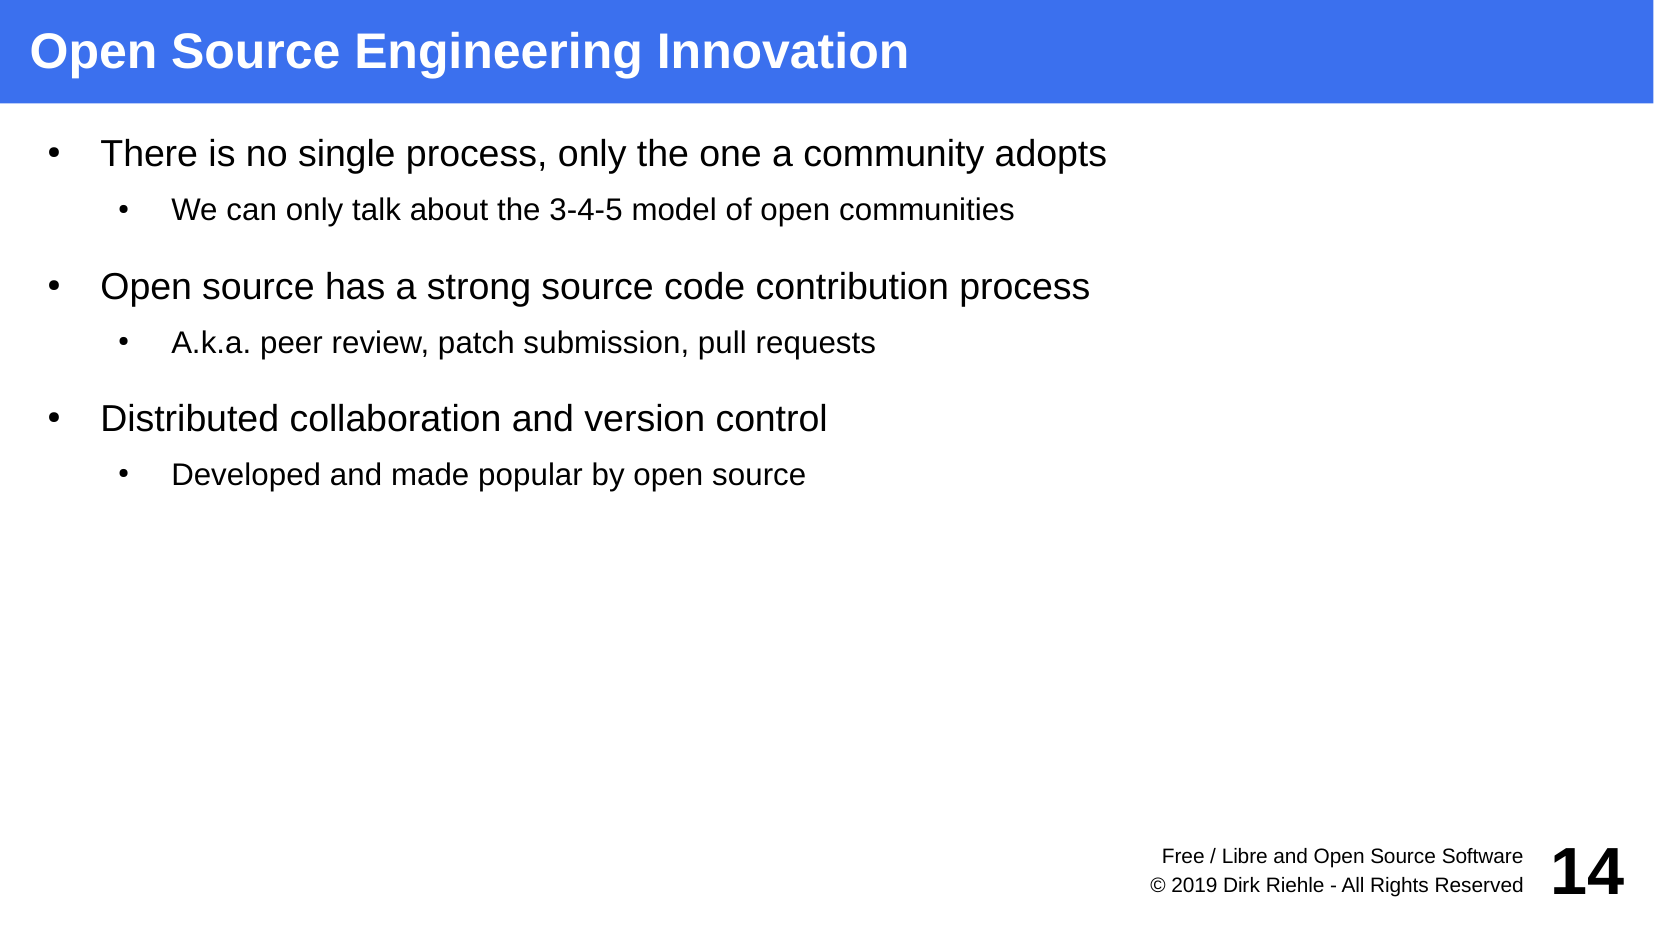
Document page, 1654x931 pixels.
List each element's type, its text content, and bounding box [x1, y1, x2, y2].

title Open Source Engineering Innovation [0, 0, 1654, 104]
list There is no single process, only the one a community adopts We can only talk about the 3-4-5 model of open communities Open source has a strong source code contribution process A.k.a. peer review, patch submission, pull requests Distributed collaboration and version control Developed and made popular by open source [29, 132, 1625, 813]
